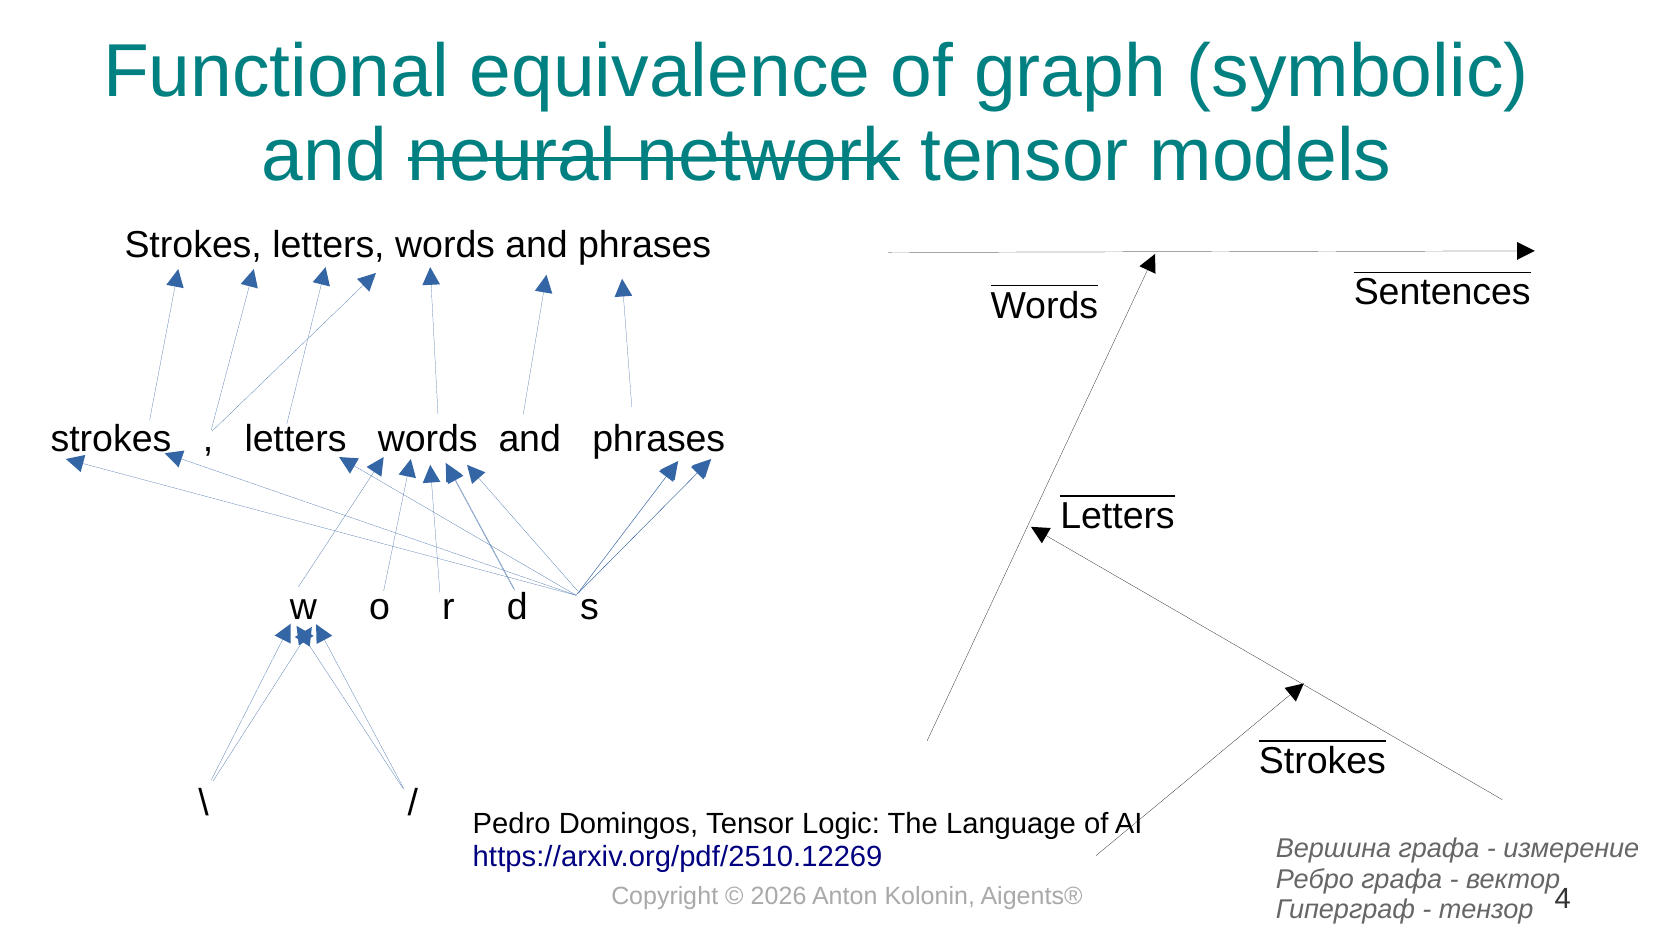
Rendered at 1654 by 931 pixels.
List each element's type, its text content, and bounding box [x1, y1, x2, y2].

text_box Strokes, letters, words and phrases [109, 215, 738, 273]
text_box Pedro Domingos, Tensor Logic: The Language of AI https://arxiv.org/pdf/2510.12269 [457, 799, 1179, 913]
text_box Words [965, 276, 1113, 334]
text_box \ / [183, 773, 432, 831]
text_box Sentences [1328, 262, 1547, 320]
text_box Functional equivalence of graph (symbolic) and neural network tensor models [0, 0, 1654, 226]
text_box Strokes [1233, 731, 1401, 789]
text_box w o r d s [275, 578, 614, 636]
text_box w o r d s [530, 578, 566, 591]
text_box w o r d s [549, 578, 588, 594]
text_box strokes , letters words and phrases [35, 409, 752, 467]
text_box Letters [1035, 486, 1190, 544]
text_box Вершина графа - измерение Ребро графа - вектор Гиперграф - тензор [1261, 826, 1654, 931]
